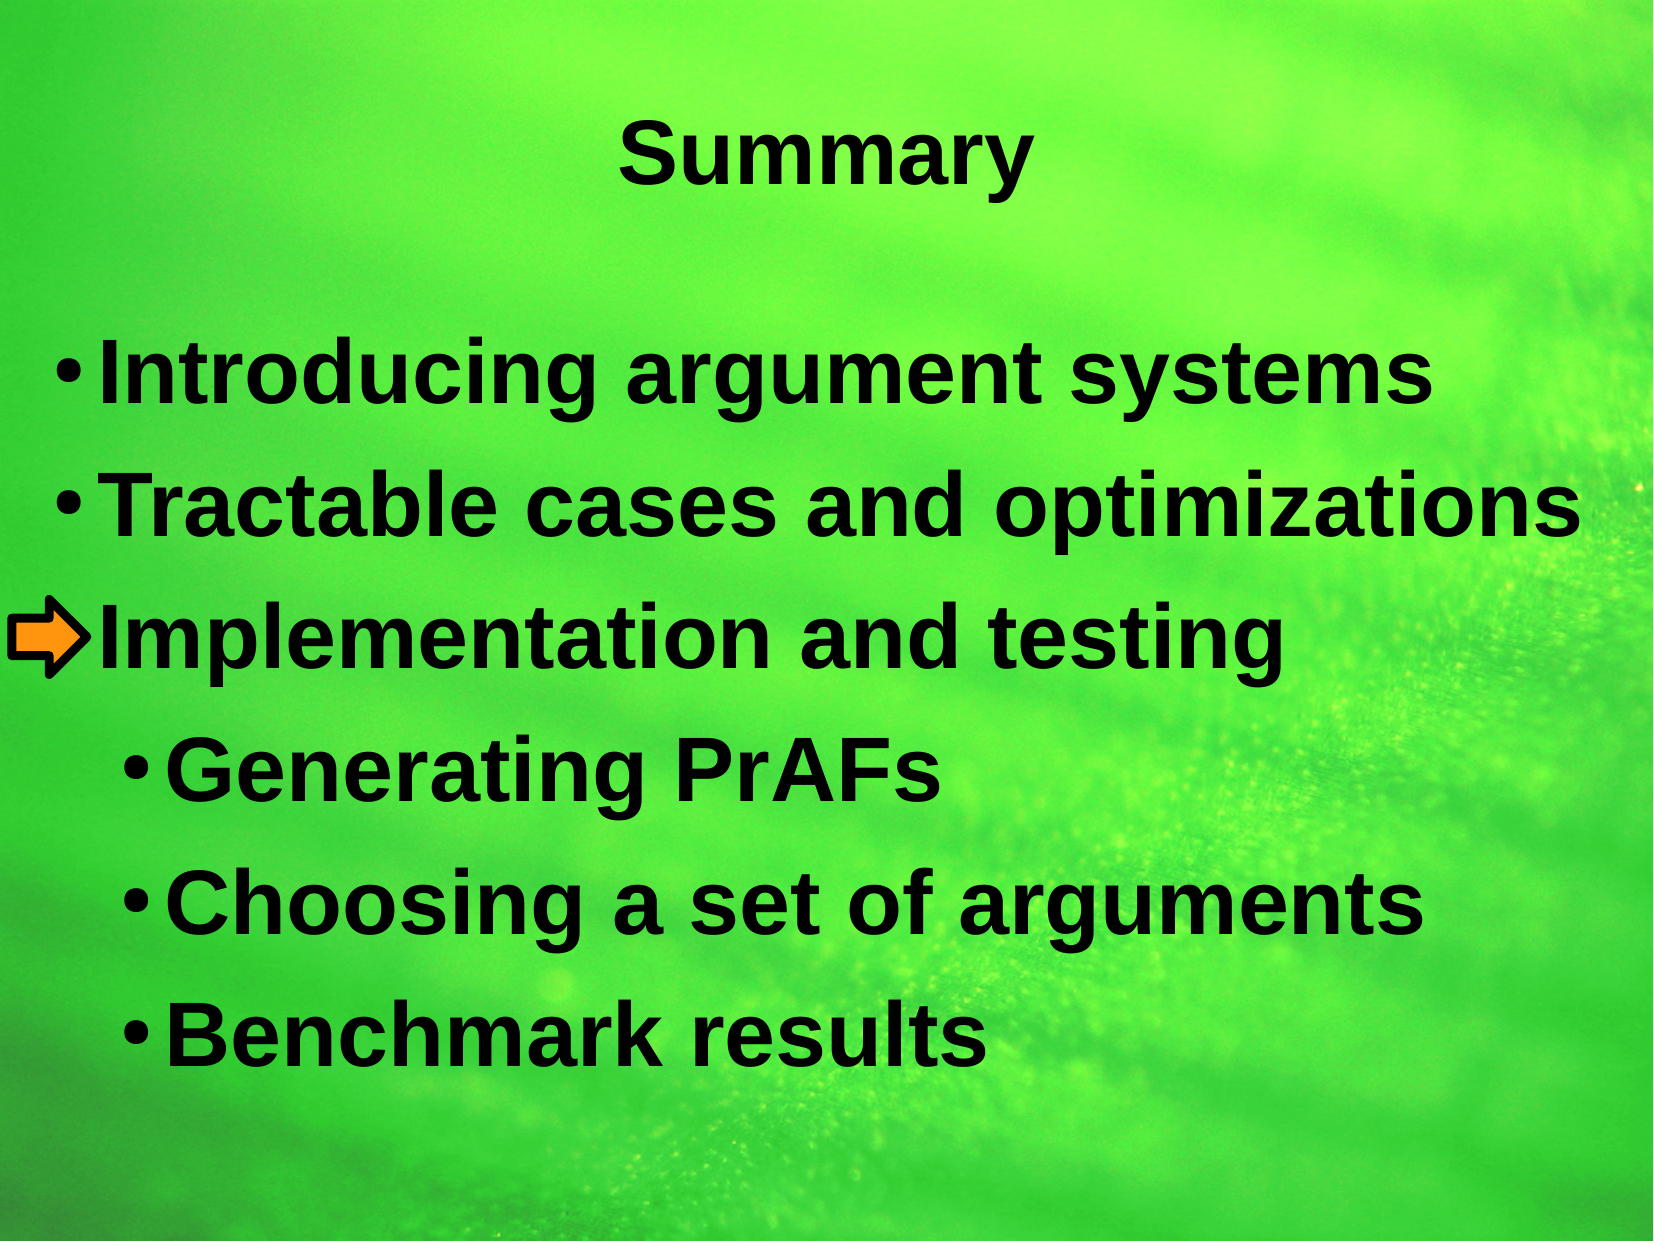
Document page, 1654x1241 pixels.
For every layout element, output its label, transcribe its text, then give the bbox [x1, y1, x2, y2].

text_box [11, 599, 87, 675]
text_box Introducing argument systems Tractable cases and optimizations Implementation and testing Generating PrAFs Choosing a set of arguments Benchmark results [37, 313, 1613, 1094]
picture [0, 0, 1654, 1241]
title Summary [82, 49, 1571, 257]
